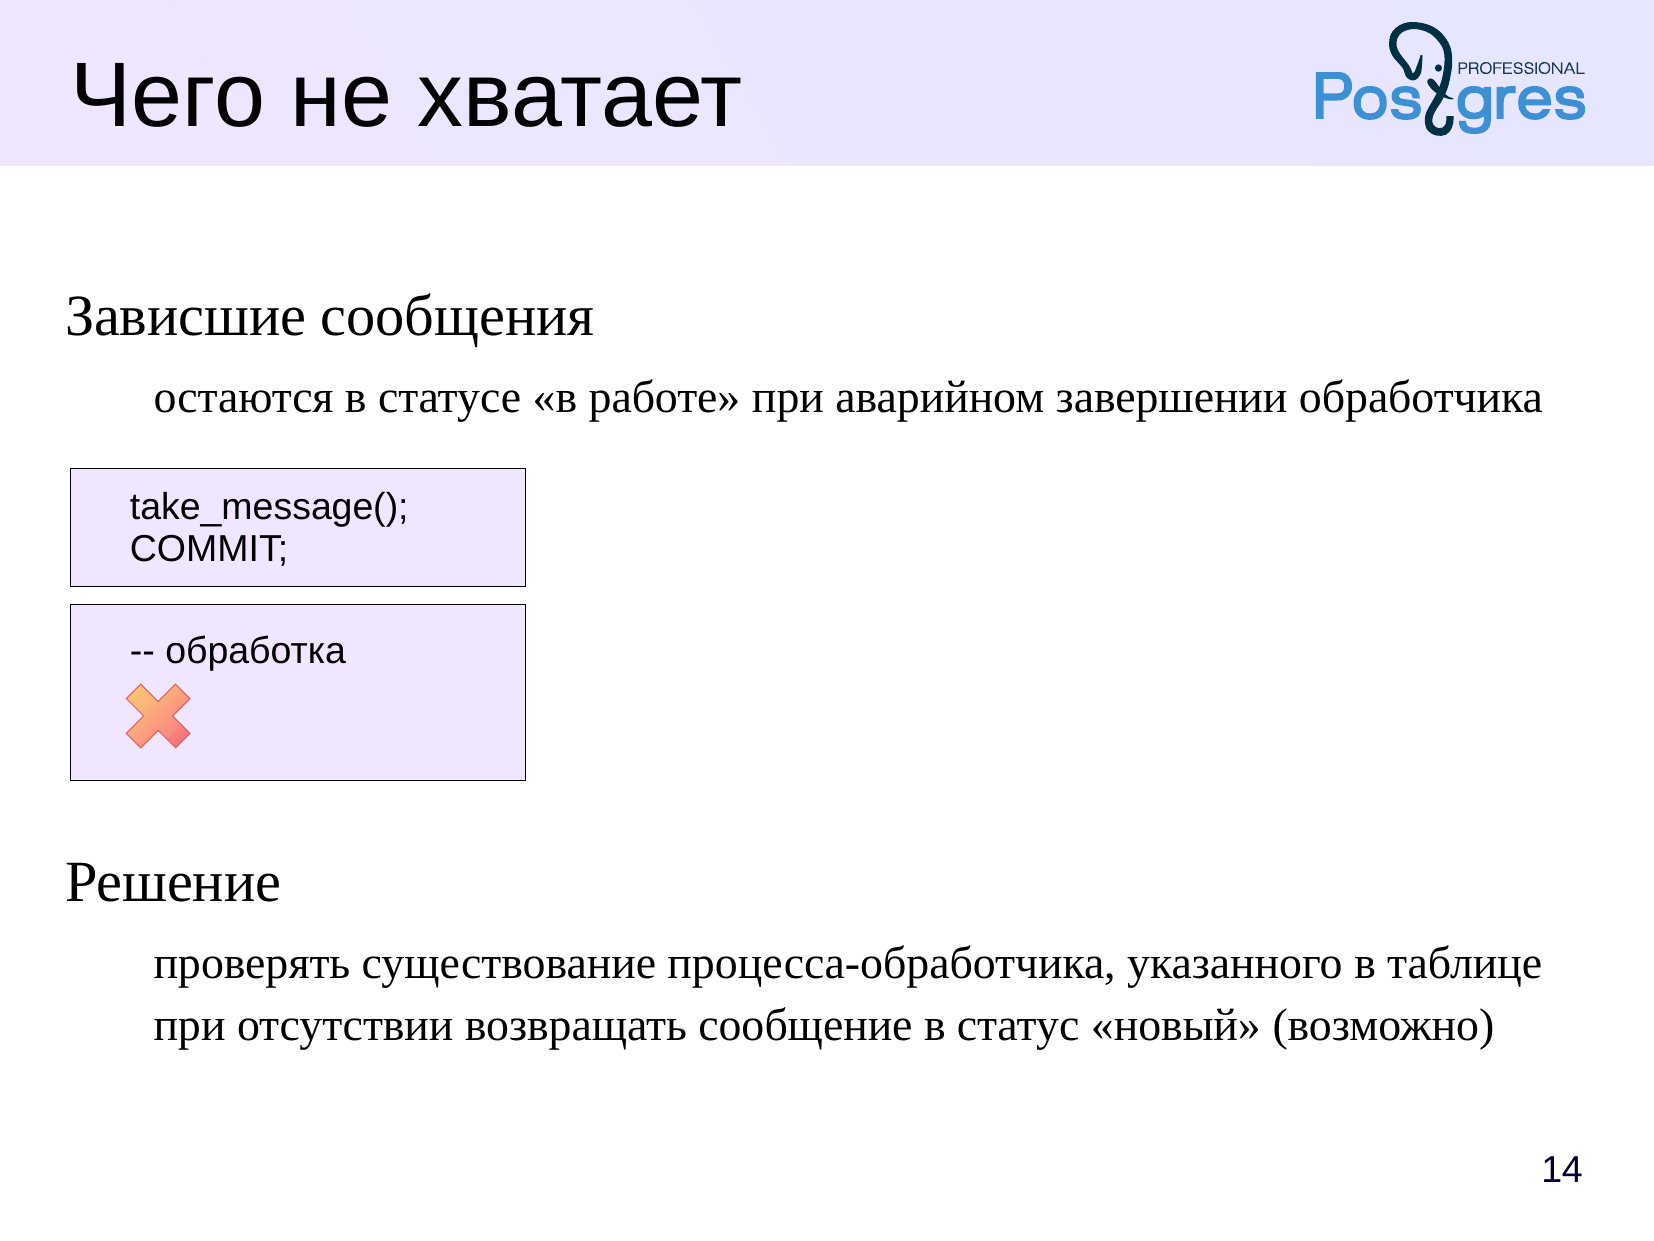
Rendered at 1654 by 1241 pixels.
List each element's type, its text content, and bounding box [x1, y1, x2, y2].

list Зависшие сообщения остаются в статусе «в работе» при аварийном завершении обработчика Решение проверять существование процесса-обработчика, указанного в таблице при отсутствии возвращать сообщение в статус «новый» (возможно) [64, 283, 1577, 1141]
picture [102, 660, 213, 772]
text_box -- обработка [70, 604, 526, 781]
text_box take_message(); COMMIT; [70, 468, 526, 587]
title Чего не хватает [70, 43, 1241, 147]
